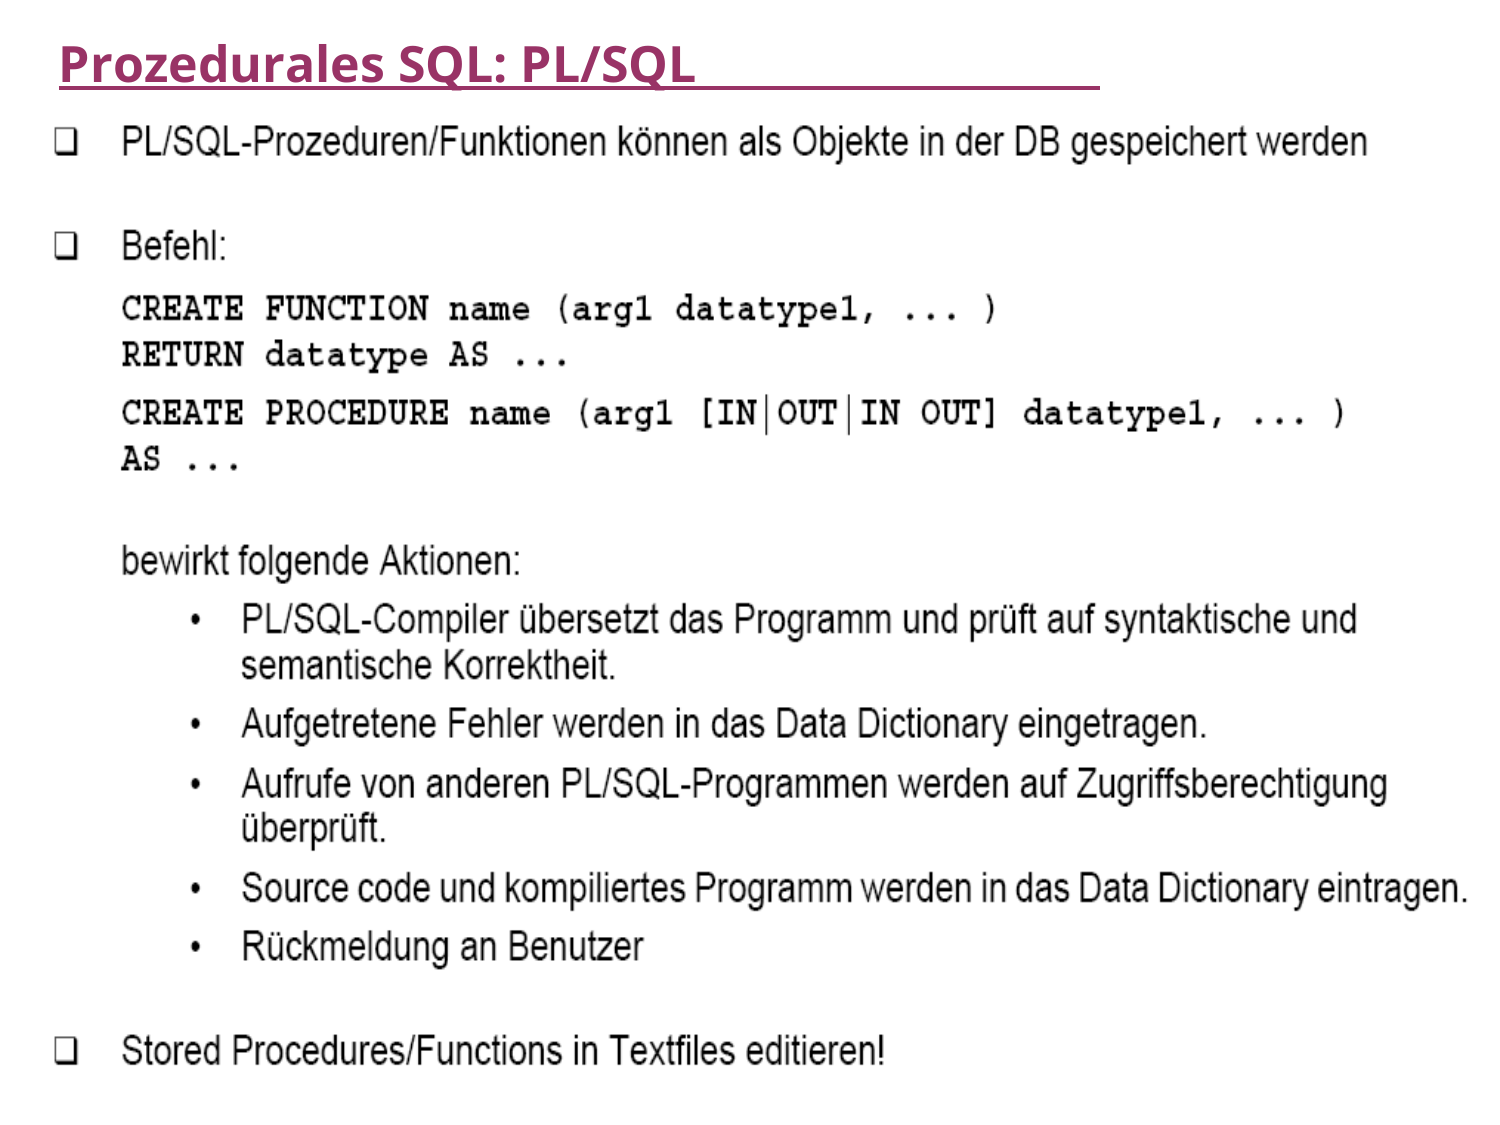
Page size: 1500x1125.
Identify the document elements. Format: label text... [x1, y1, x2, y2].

picture [46, 117, 1481, 1097]
title Prozedurales SQL: PL/SQL [59, 7, 1335, 117]
